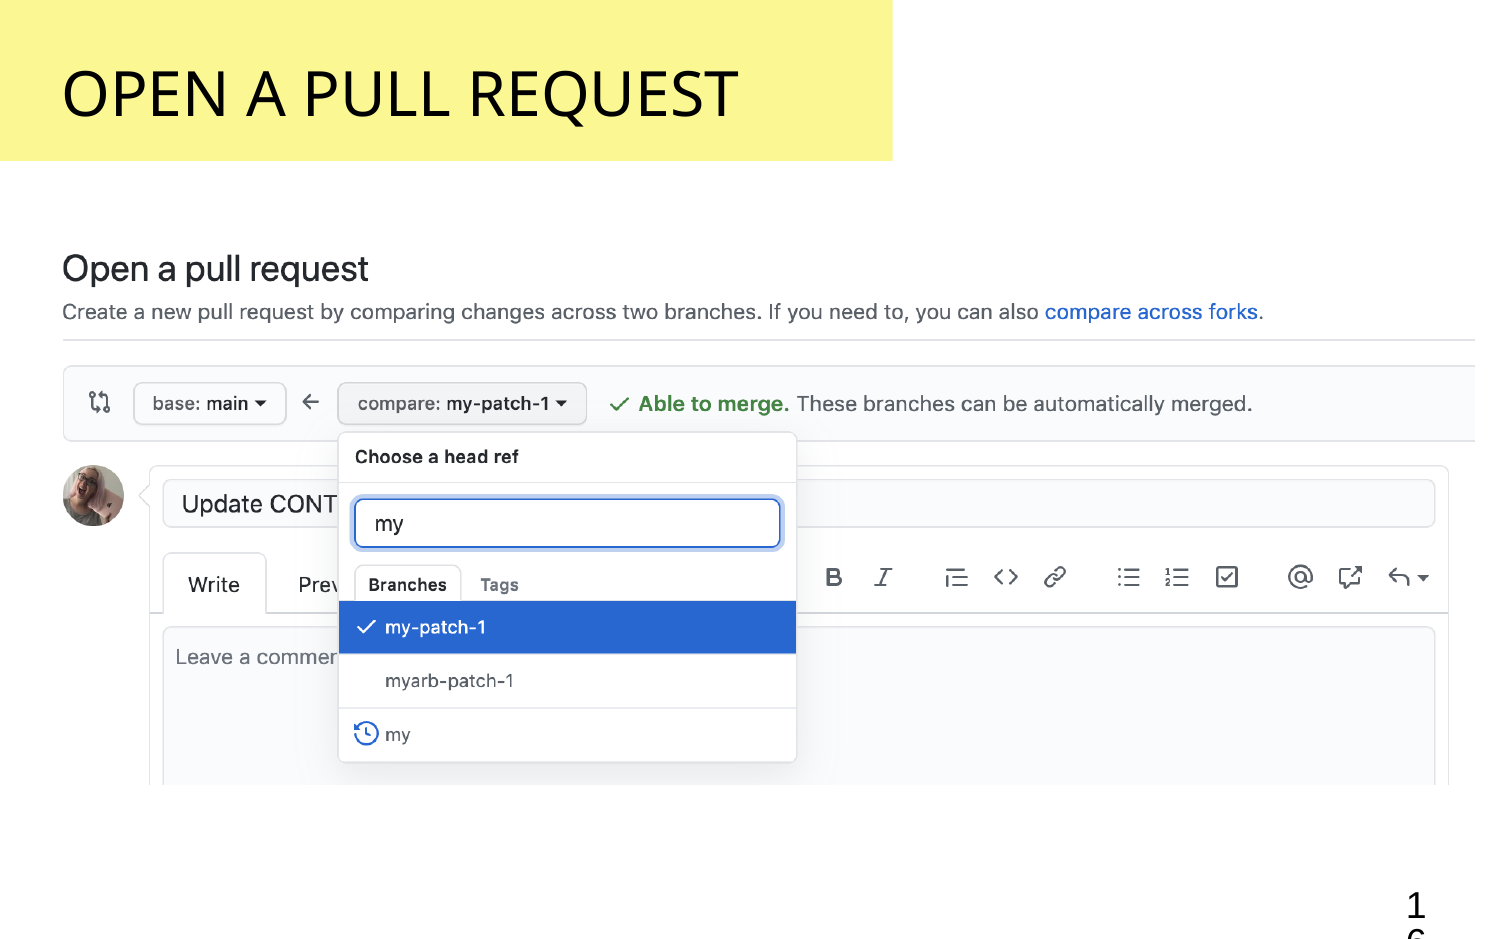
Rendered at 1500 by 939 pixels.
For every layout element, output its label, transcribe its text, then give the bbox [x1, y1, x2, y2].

text_box <number> [1405, 880, 1434, 939]
text_box [0, 0, 893, 161]
text_box OPEN A PULL REQUEST [59, 52, 916, 212]
picture [24, 236, 1475, 785]
